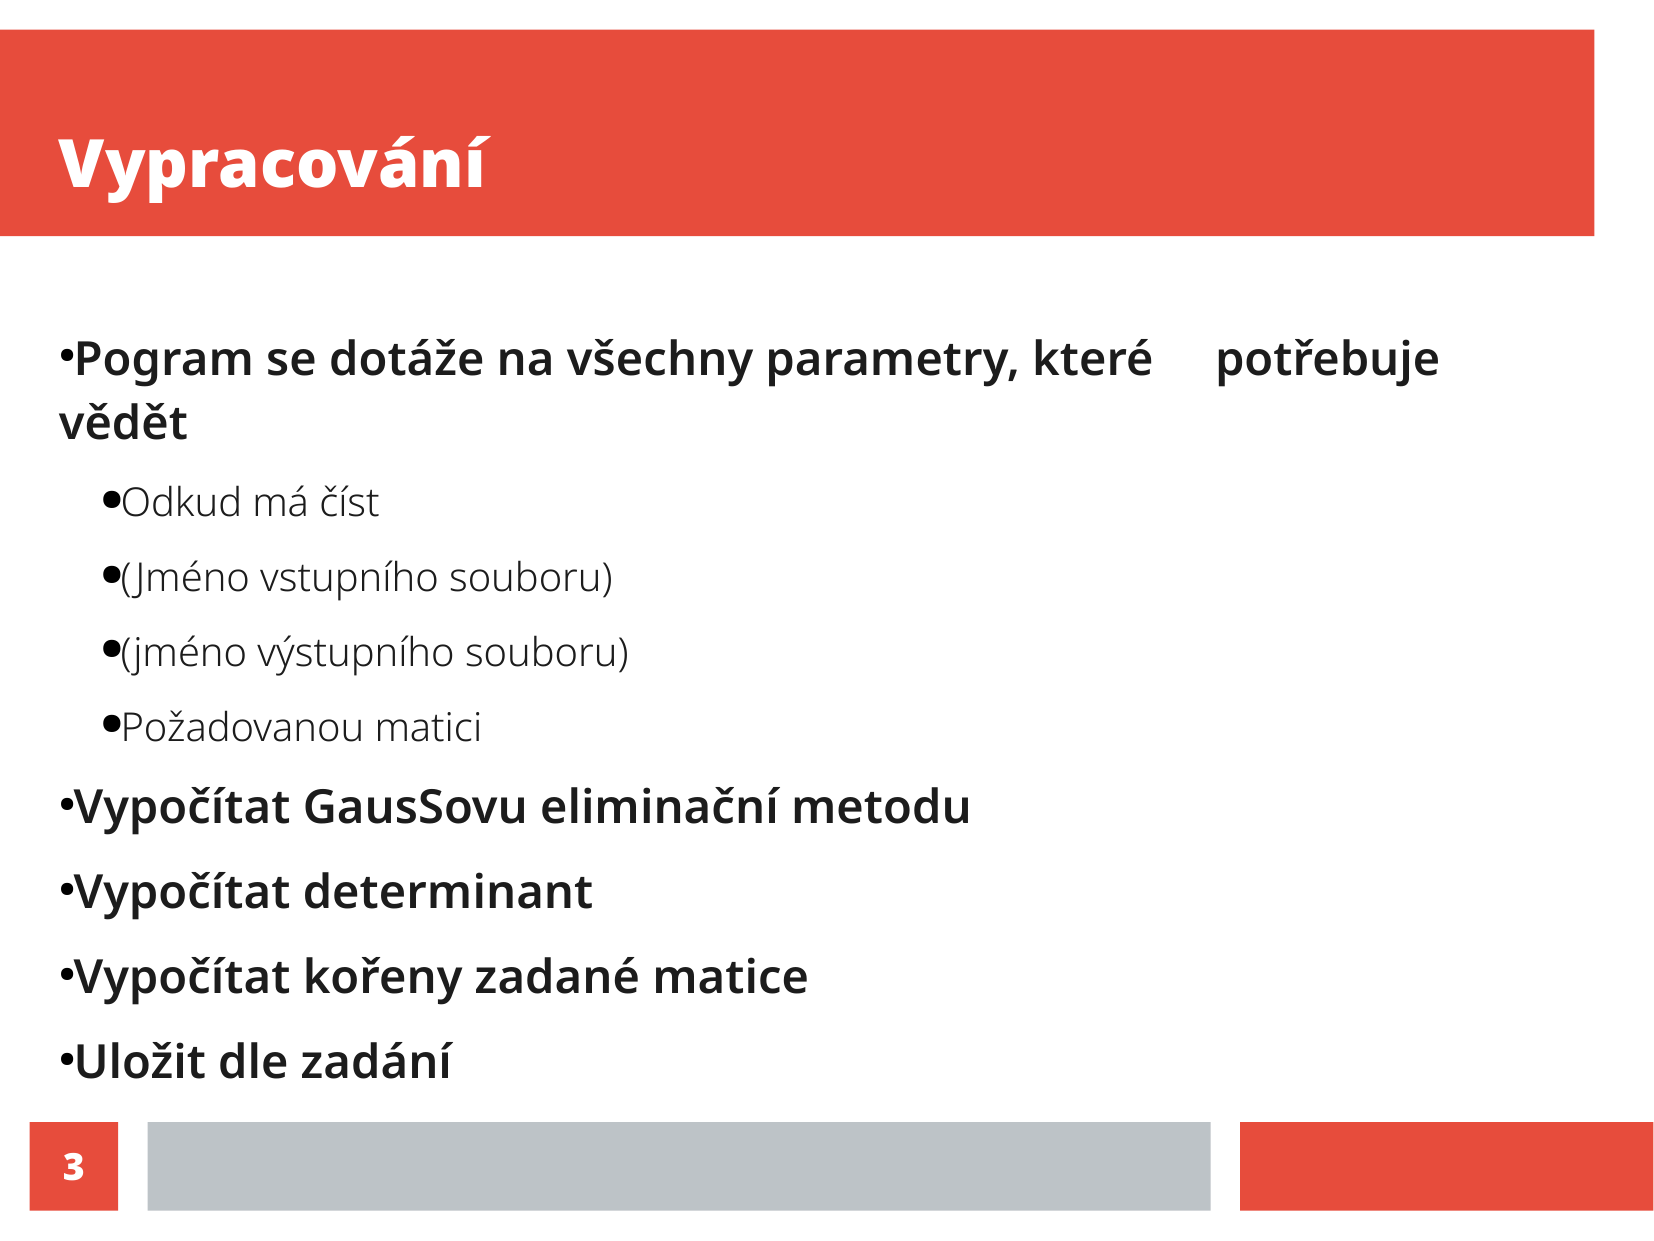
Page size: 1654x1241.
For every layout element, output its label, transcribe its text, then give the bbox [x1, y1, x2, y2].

title Vypracování [59, 59, 1595, 207]
list Pogram se dotáže na všechny parametry, které potřebuje vědět Odkud má číst (Jméno vstupního souboru) (jméno výstupního souboru) Požadovanou matici Vypočítat GausSovu eliminační metodu Vypočítat determinant Vypočítat kořeny zadané matice Uložit dle zadání [59, 324, 1565, 1093]
